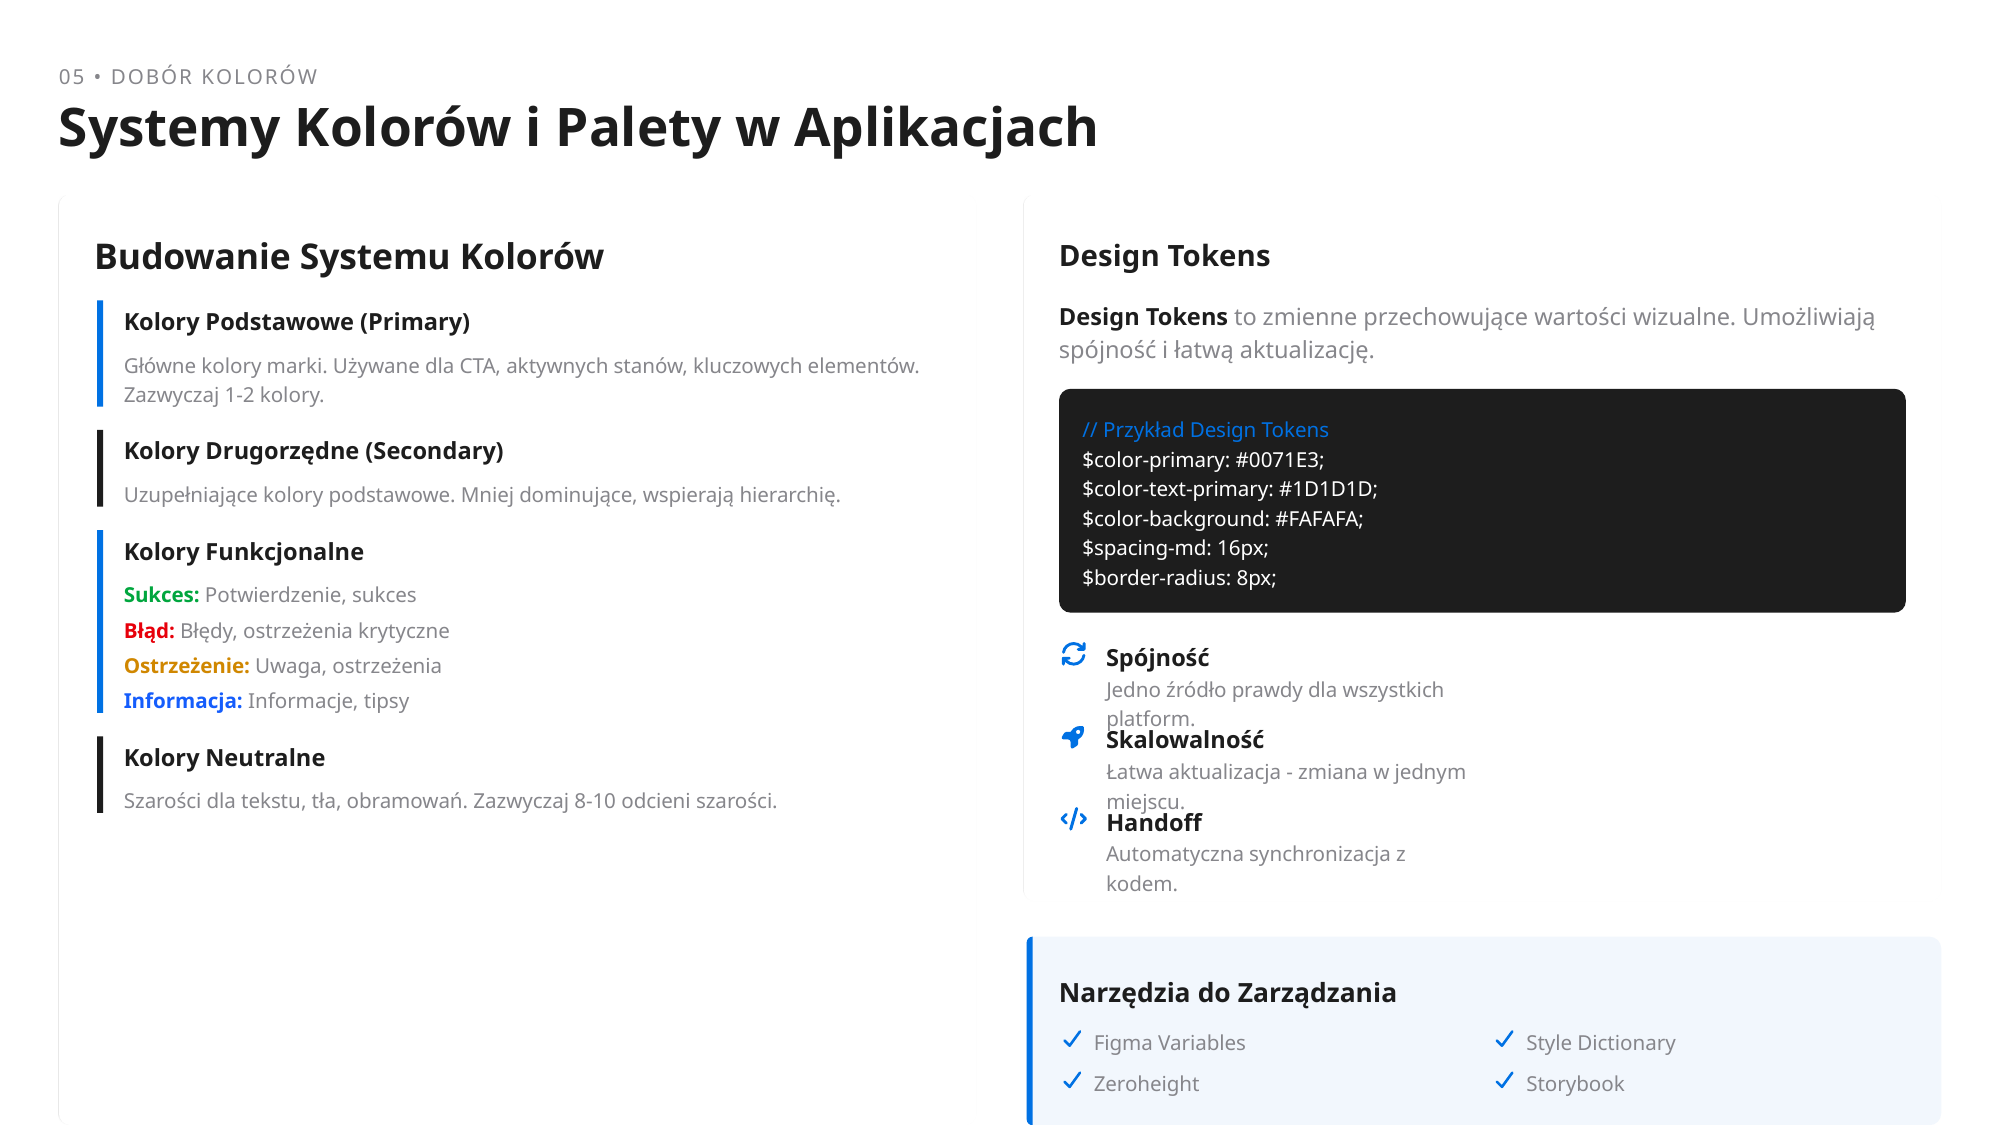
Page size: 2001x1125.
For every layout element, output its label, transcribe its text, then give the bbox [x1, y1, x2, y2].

text_box Design Tokens [1059, 230, 1921, 271]
text_box Design Tokens to zmienne przechowujące wartości wizualne. Umożliwiają spójność i łatwą aktualizację. [1059, 295, 1918, 365]
text_box Sukces: Potwierdzenie, sukces [124, 577, 951, 607]
text_box Systemy Kolorów i Palety w Aplikacjach [59, 100, 1968, 159]
text_box Kolory Drugorzędne (Secondary) [124, 430, 953, 465]
text_box Główne kolory marki. Używane dla CTA, aktywnych stanów, kluczowych elementów. Zazwyczaj 1-2 kolory. [124, 348, 951, 407]
text_box Figma Variables [1094, 1025, 1491, 1054]
text_box [1023, 194, 1942, 902]
text_box Łatwa aktualizacja - zmiana w jednym miejscu. [1106, 754, 1533, 784]
text_box Spójność [1106, 636, 1532, 672]
text_box $border-radius: 8px; [1083, 560, 1893, 589]
text_box Uzupełniające kolory podstawowe. Mniej dominujące, wspierają hierarchię. [124, 477, 951, 507]
text_box $color-background: #FAFAFA; [1083, 501, 1893, 530]
text_box Kolory Neutralne [124, 736, 953, 772]
text_box $spacing-md: 16px; [1083, 530, 1893, 560]
text_box Kolory Podstawowe (Primary) [124, 300, 953, 336]
text_box Automatyczna synchronizacja z kodem. [1106, 836, 1471, 866]
text_box Kolory Funkcjonalne [124, 530, 953, 566]
text_box Skalowalność [1106, 719, 1535, 754]
text_box Zeroheight [1094, 1066, 1491, 1096]
text_box Szarości dla tekstu, tła, obramowań. Zazwyczaj 8-10 odcieni szarości. [124, 783, 951, 813]
text_box 05 • DOBÓR KOLORÓW [59, 59, 1951, 88]
text_box Style Dictionary [1526, 1025, 1923, 1054]
text_box Handoff [1106, 801, 1473, 837]
text_box [58, 194, 977, 1125]
text_box [1026, 936, 1942, 1125]
text_box Budowanie Systemu Kolorów [94, 230, 959, 277]
text_box Storybook [1526, 1066, 1923, 1096]
text_box $color-text-primary: #1D1D1D; [1083, 471, 1893, 501]
text_box Informacja: Informacje, tipsy [124, 683, 951, 713]
text_box // Przykład Design Tokens [1083, 412, 1893, 442]
text_box Jedno źródło prawdy dla wszystkich platform. [1106, 672, 1530, 701]
text_box Narzędzia do Zarządzania [1059, 966, 1925, 1007]
text_box Ostrzeżenie: Uwaga, ostrzeżenia [124, 648, 951, 677]
text_box $color-primary: #0071E3; [1083, 442, 1893, 471]
text_box Błąd: Błędy, ostrzeżenia krytyczne [124, 613, 951, 642]
